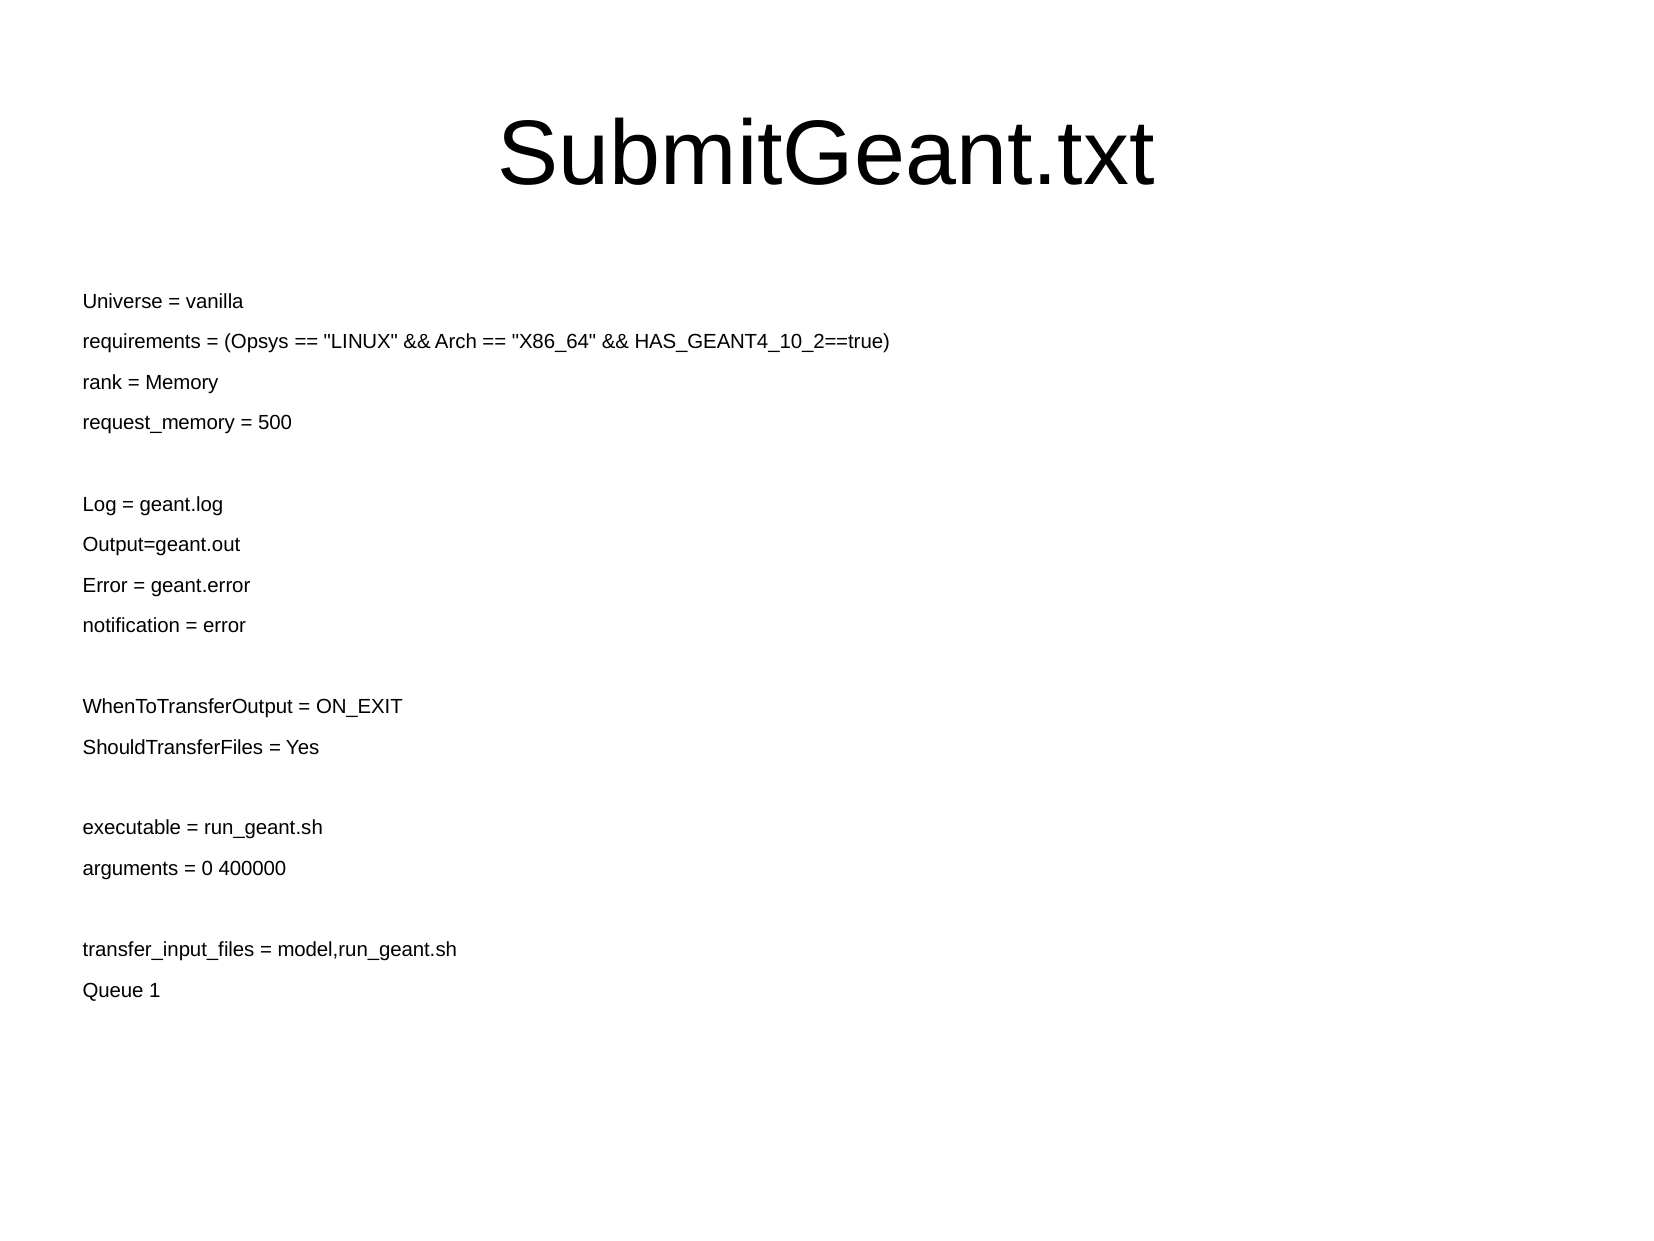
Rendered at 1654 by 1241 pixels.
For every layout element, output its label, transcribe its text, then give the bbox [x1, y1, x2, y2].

list Universe = vanilla requirements = (Opsys == "LINUX" && Arch == "X86_64" && HAS_GEANT4_10_2==true) rank = Memory request_memory = 500 Log = geant.log Output=geant.out Error = geant.error notification = error WhenToTransferOutput = ON_EXIT ShouldTransferFiles = Yes executable = run_geant.sh arguments = 0 400000 transfer_input_files = model,run_geant.sh Queue 1 [82, 290, 1571, 1010]
title SubmitGeant.txt [82, 49, 1571, 257]
